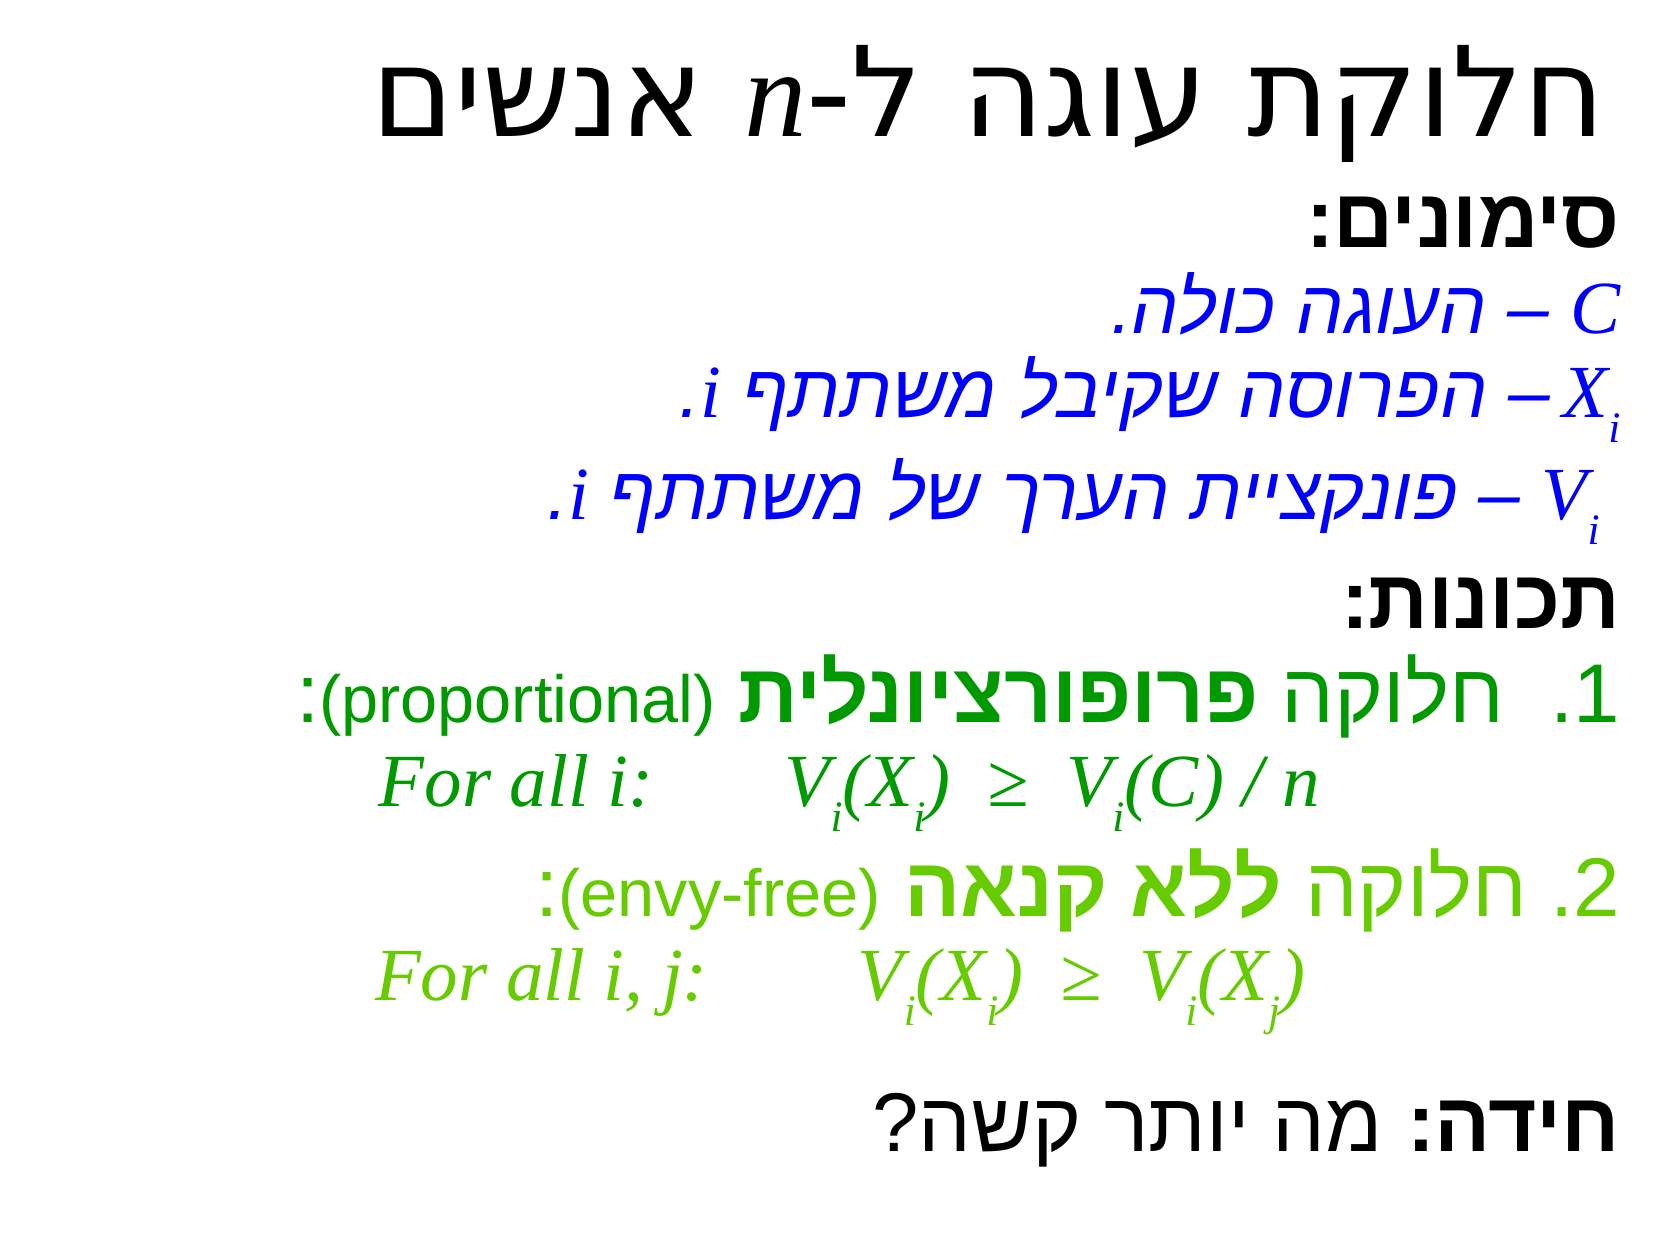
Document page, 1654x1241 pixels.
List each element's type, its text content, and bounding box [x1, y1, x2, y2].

title חלוקת עוגה ל-n אנשים [30, 6, 1654, 166]
text_box סימונים: C – העוגה כולה. Xi – הפרוסה שקיבל משתתף i. Vi – פונקציית הערך של משתתף i. תכונות: 1. חלוקה פרופורציונלית (proportional): For all i: Vi(Xi) ≥ Vi(C) / n 2. חלוקה ללא קנאה (envy-free): For all i, j: Vi(Xi) ≥ Vi(Xj) חידה: מה יותר קשה? [45, 165, 1636, 1178]
